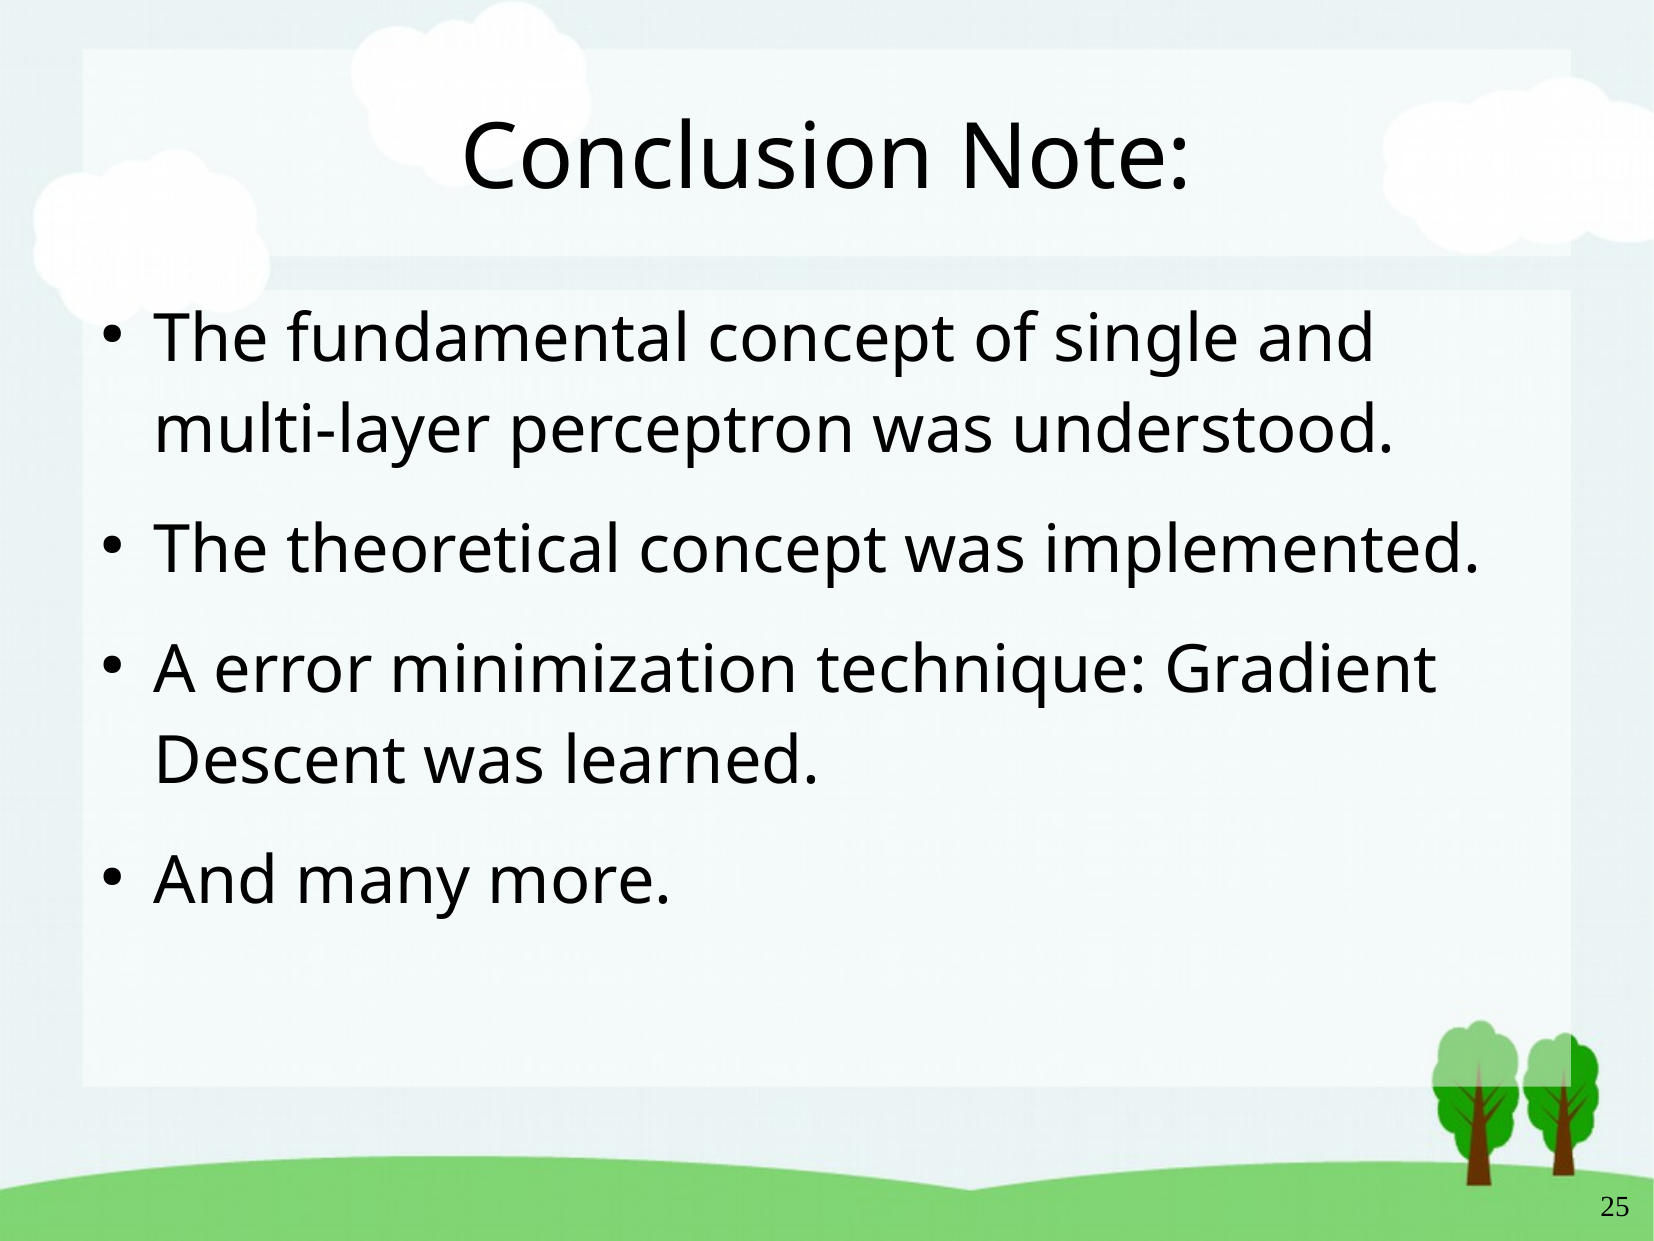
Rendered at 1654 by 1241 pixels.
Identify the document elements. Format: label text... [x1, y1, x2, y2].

picture [0, 0, 1654, 1241]
title Conclusion Note: [82, 49, 1571, 257]
list The fundamental concept of single and multi-layer perceptron was understood. The theoretical concept was implemented. A error minimization technique: Gradient Descent was learned. And many more. [82, 290, 1571, 1087]
